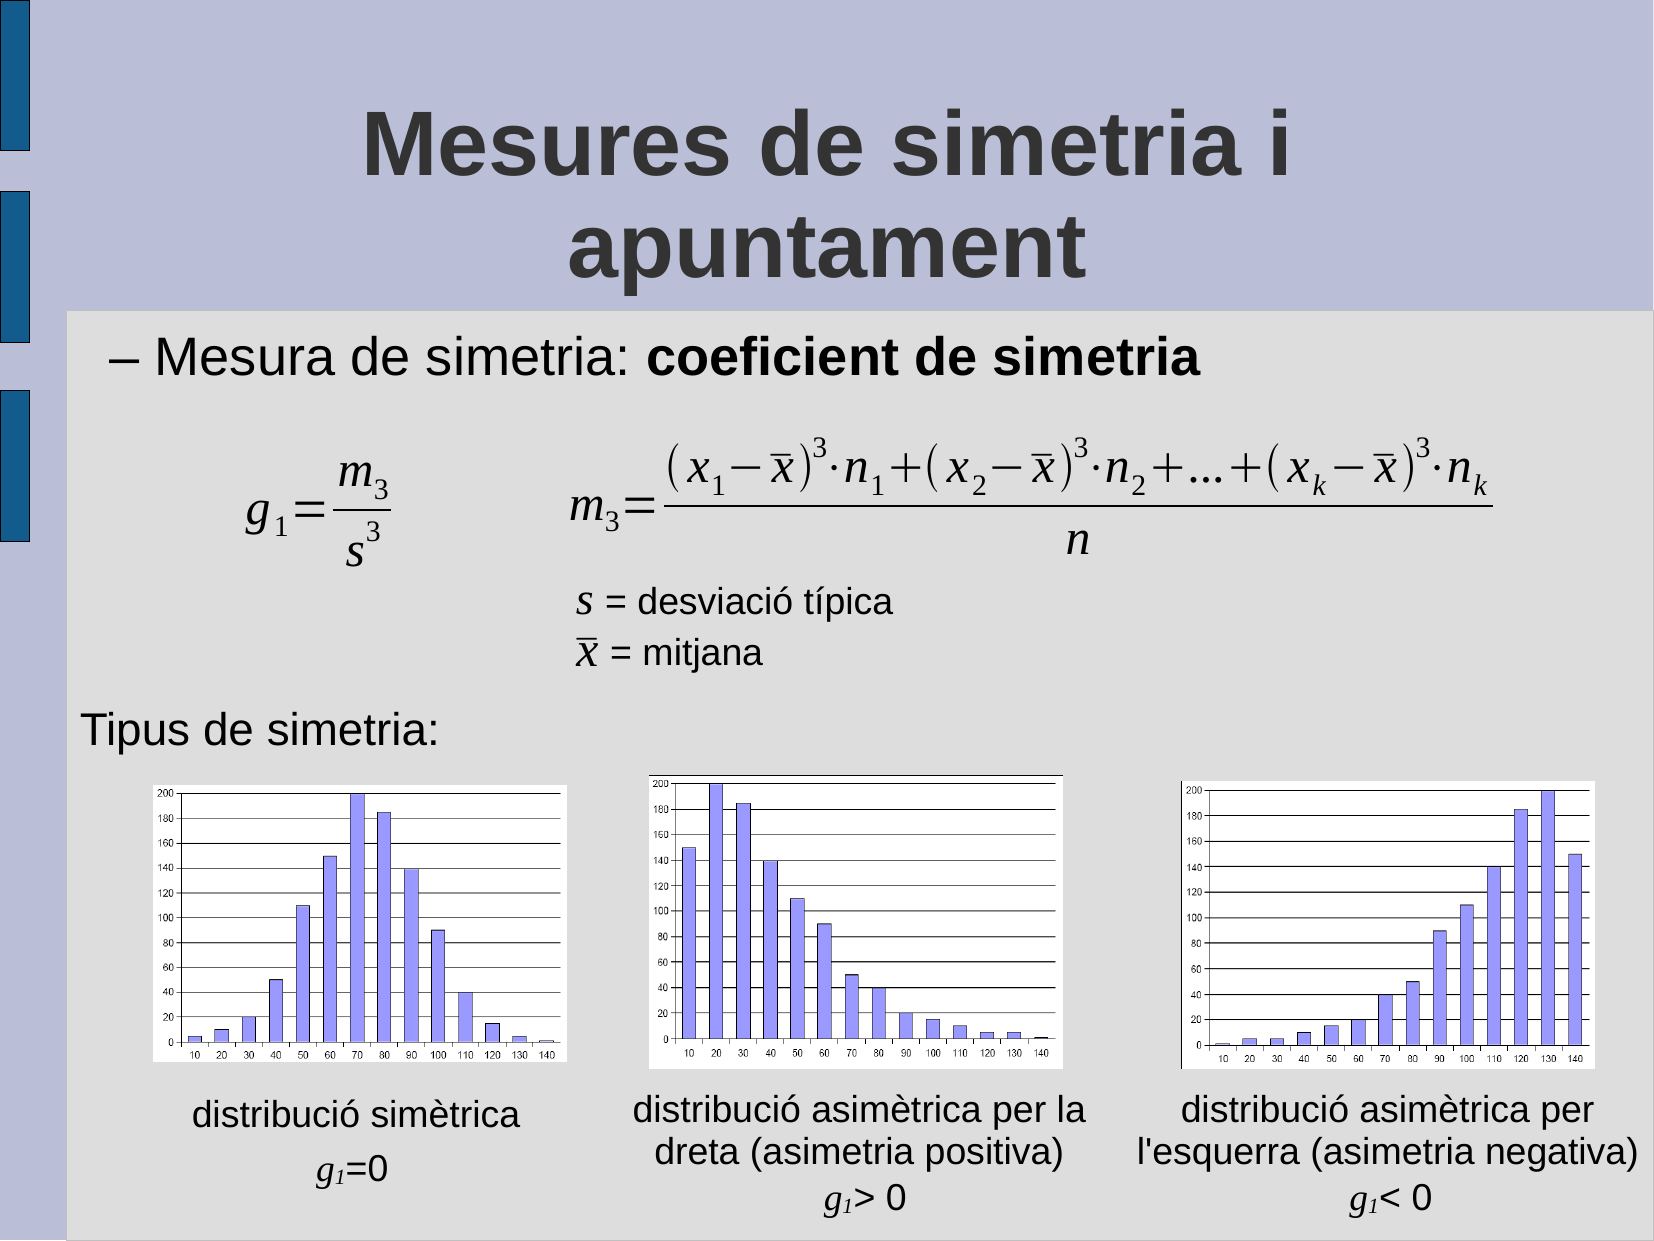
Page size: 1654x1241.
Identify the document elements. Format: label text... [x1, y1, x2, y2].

text_box s = desviació típica = mitjana [561, 566, 1093, 683]
picture [649, 775, 1063, 1069]
text_box – Mesura de simetria: coeficient de simetria [94, 318, 1625, 396]
text_box g1< 0 [1334, 1169, 1453, 1239]
text_box g1=0 [301, 1139, 420, 1210]
picture [153, 785, 567, 1062]
chart [561, 431, 1501, 565]
text_box g1> 0 [809, 1169, 928, 1239]
title Mesures de simetria i apuntament [121, 91, 1534, 299]
text_box distribució asimètrica per l'esquerra (asimetria negativa) [1092, 1080, 1654, 1180]
chart [567, 622, 606, 678]
text_box Tipus de simetria: [64, 696, 502, 763]
text_box distribució simètrica [177, 1086, 578, 1144]
picture [1181, 781, 1595, 1069]
text_box distribució asimètrica per la dreta (asimetria positiva) [578, 1080, 1092, 1180]
chart [236, 442, 400, 577]
